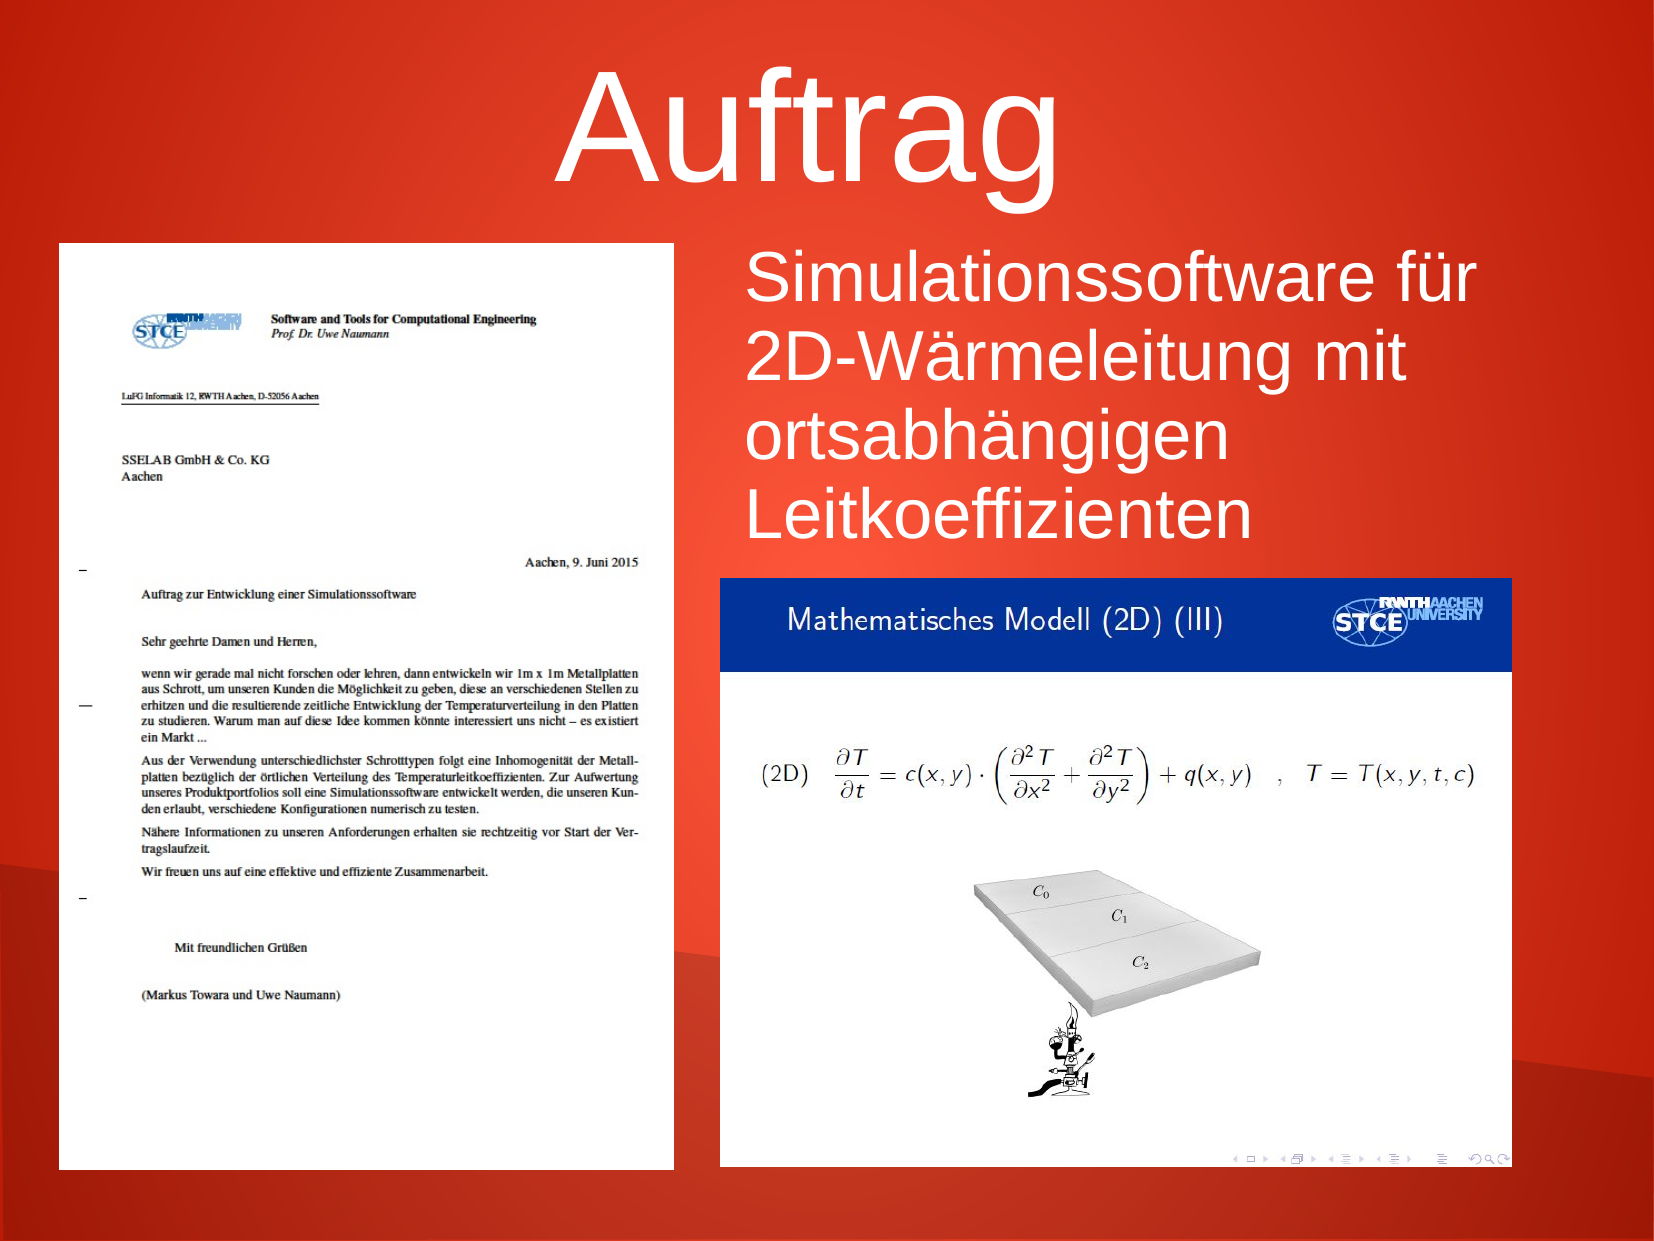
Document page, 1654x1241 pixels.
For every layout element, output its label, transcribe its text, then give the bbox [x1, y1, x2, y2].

title Auftrag [82, 23, 1571, 229]
picture [59, 243, 674, 1170]
picture [720, 578, 1512, 1167]
list Simulationssoftware für 2D-Wärmeleitung mit ortsabhängigen Leitkoeffizienten [744, 237, 1489, 556]
